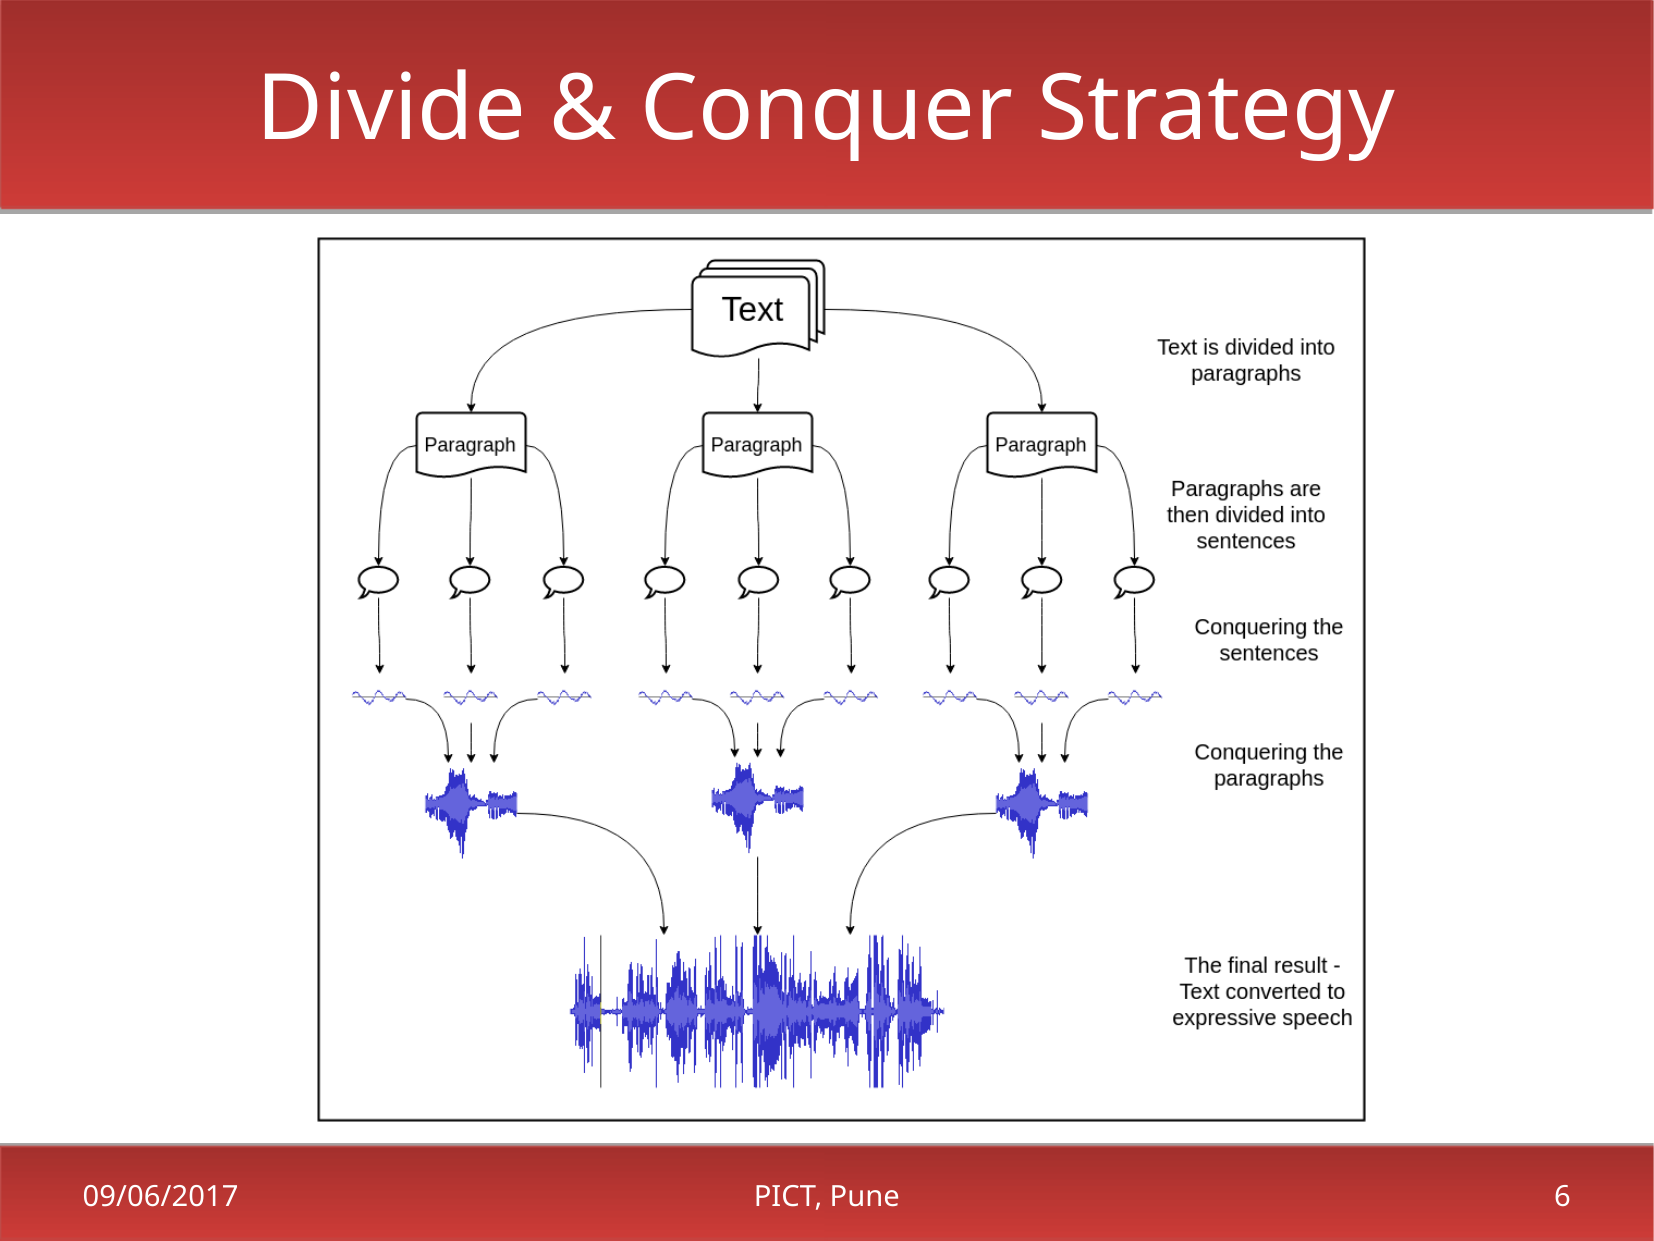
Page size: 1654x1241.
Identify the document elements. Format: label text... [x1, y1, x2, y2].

picture [316, 236, 1366, 1123]
title Divide & Conquer Strategy [59, 31, 1595, 178]
picture [0, 0, 1654, 214]
picture [0, 1143, 1654, 1241]
